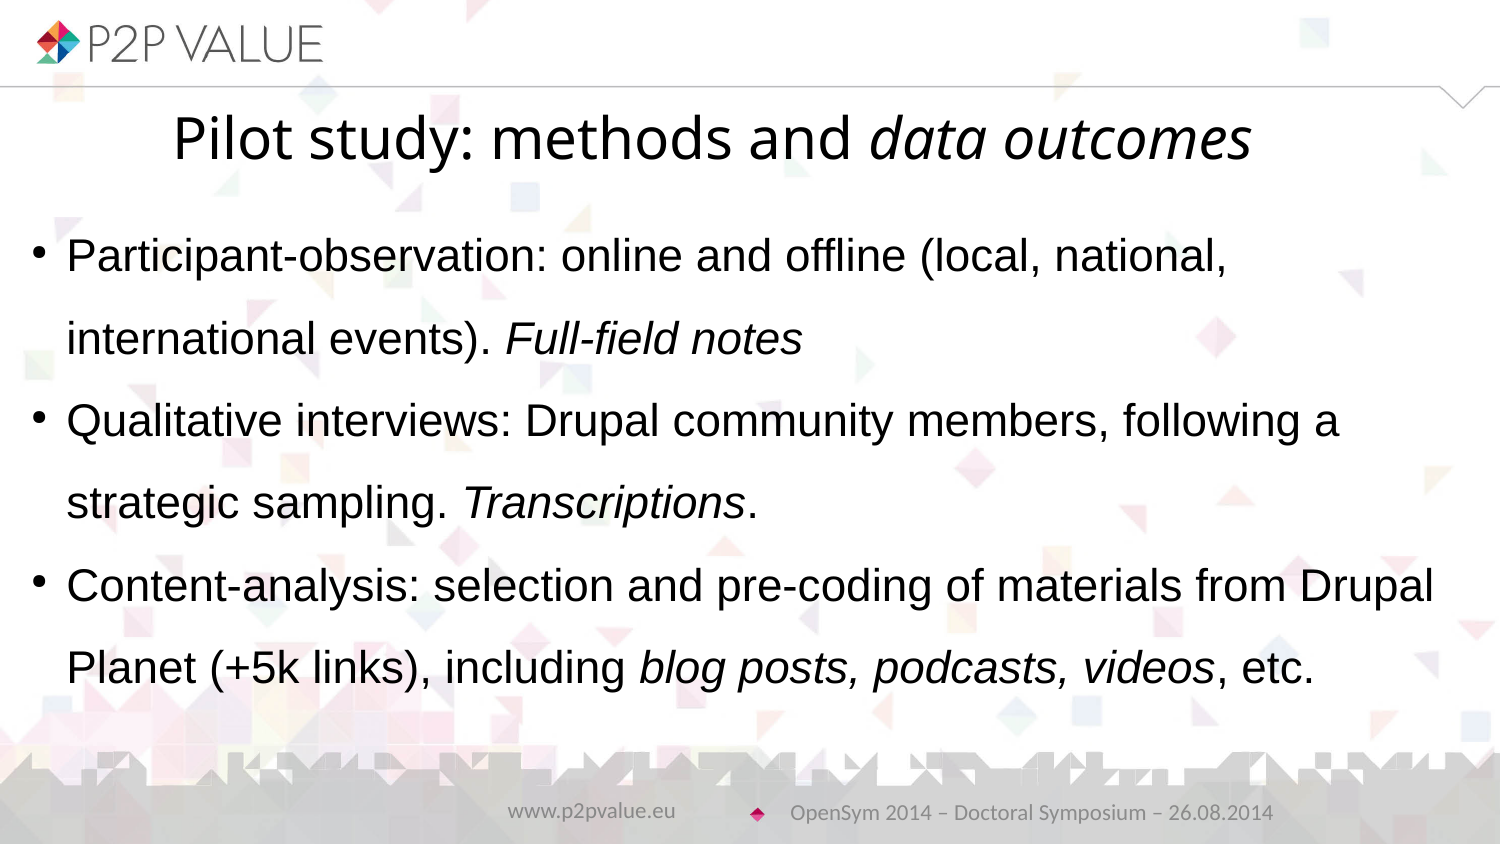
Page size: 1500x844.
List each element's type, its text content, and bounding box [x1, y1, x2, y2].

subtitle Participant-observation: online and offline (local, national, international events). Full-field notes Qualitative interviews: Drupal community members, following a strategic sampling. Transcriptions. Content-analysis: selection and pre-coding of materials from Drupal Planet (+5k links), including blog posts, podcasts, videos, etc. [17, 191, 1499, 747]
title Pilot study: methods and data outcomes [60, 92, 1366, 181]
text_box OpenSym 2014 – Doctoral Symposium – 26.08.2014 [777, 788, 1470, 834]
picture [0, 0, 1500, 844]
text_box www.p2pvalue.eu [501, 789, 720, 829]
